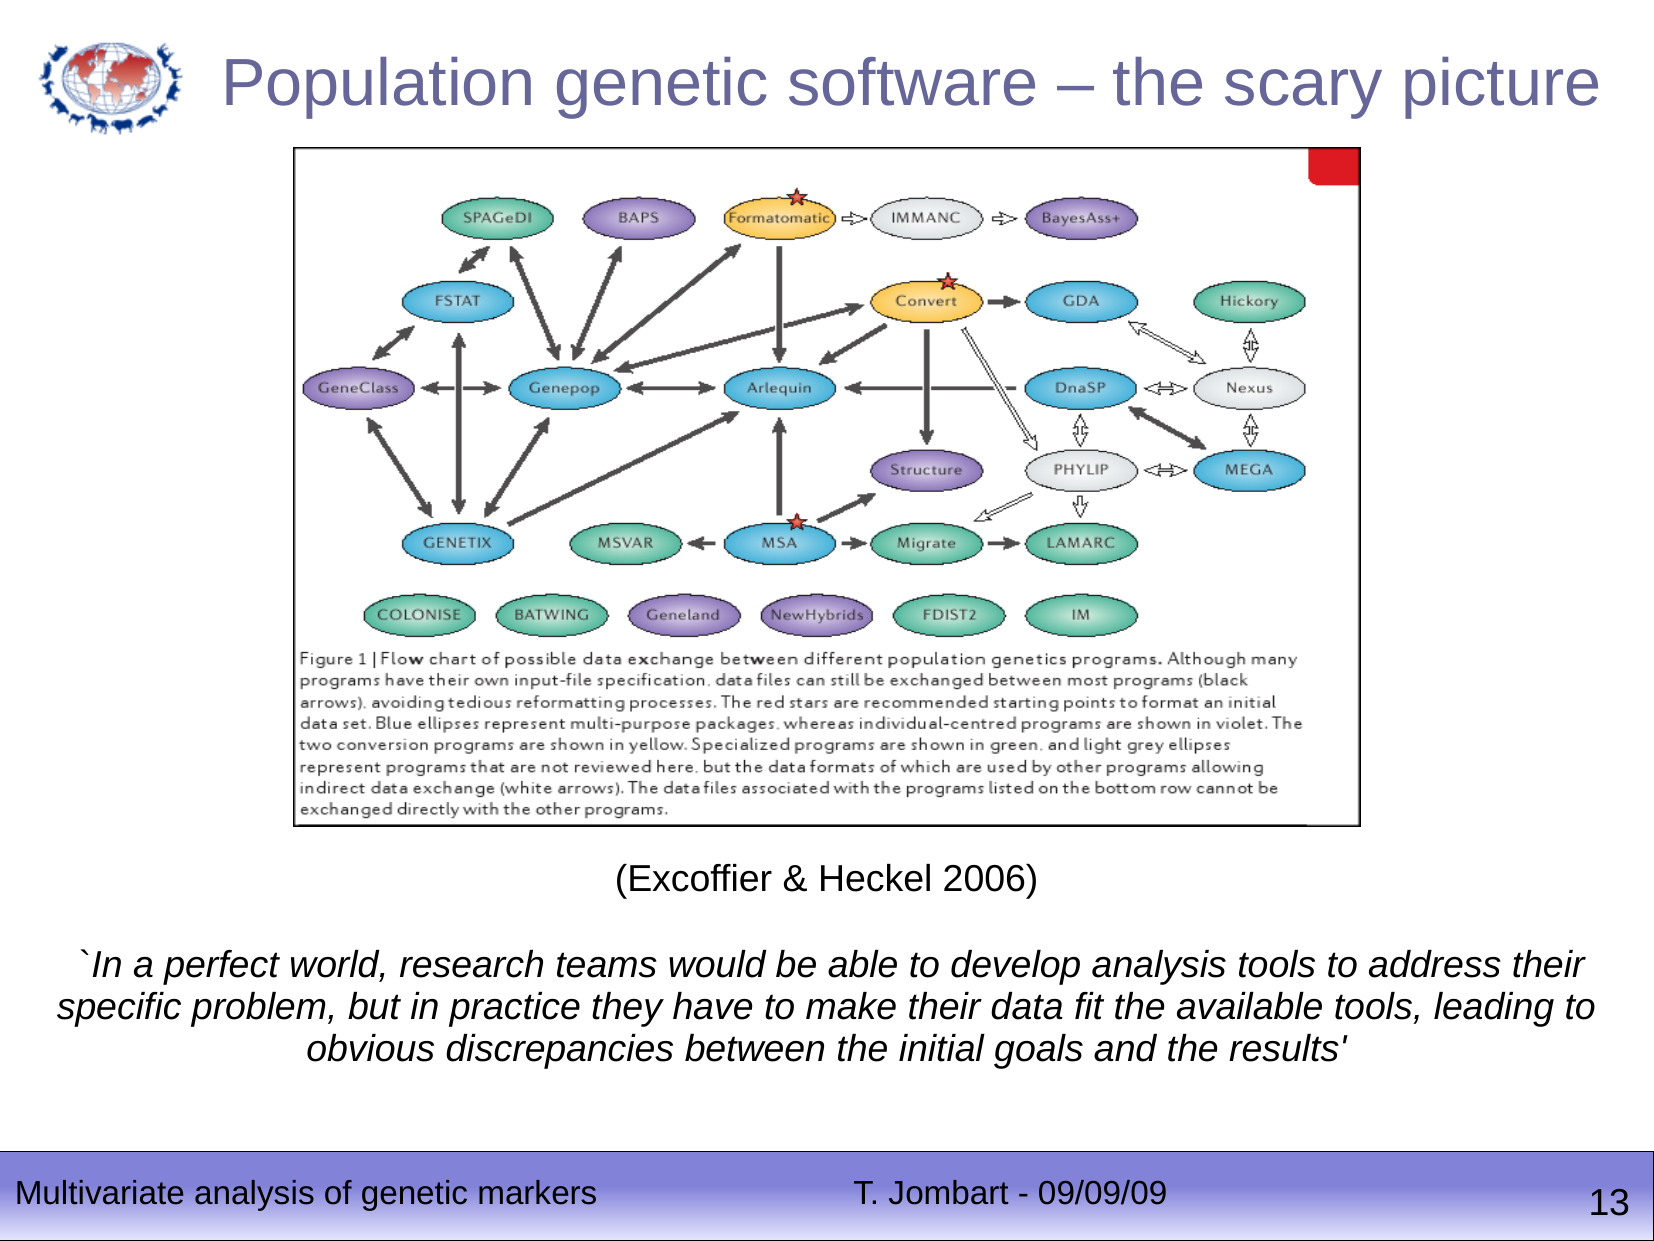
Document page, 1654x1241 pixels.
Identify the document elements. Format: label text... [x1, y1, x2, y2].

picture [293, 147, 1361, 827]
text_box (Excoffier & Heckel 2006) [600, 850, 1054, 908]
text_box `In a perfect world, research teams would be able to develop analysis tools to address their specific problem, but in practice they have to make their data fit the available tools, leading to obvious discrepancies between the initial goals and the results' [29, 943, 1625, 1112]
text_box Multivariate analysis of genetic markers [0, 1167, 614, 1220]
picture [25, 29, 186, 144]
text_box 13 [1573, 1174, 1654, 1232]
text_box [0, 1151, 1654, 1241]
text_box T. Jombart - 09/09/09 [838, 1167, 1202, 1225]
text_box Population genetic software – the scary picture [206, 37, 1654, 127]
